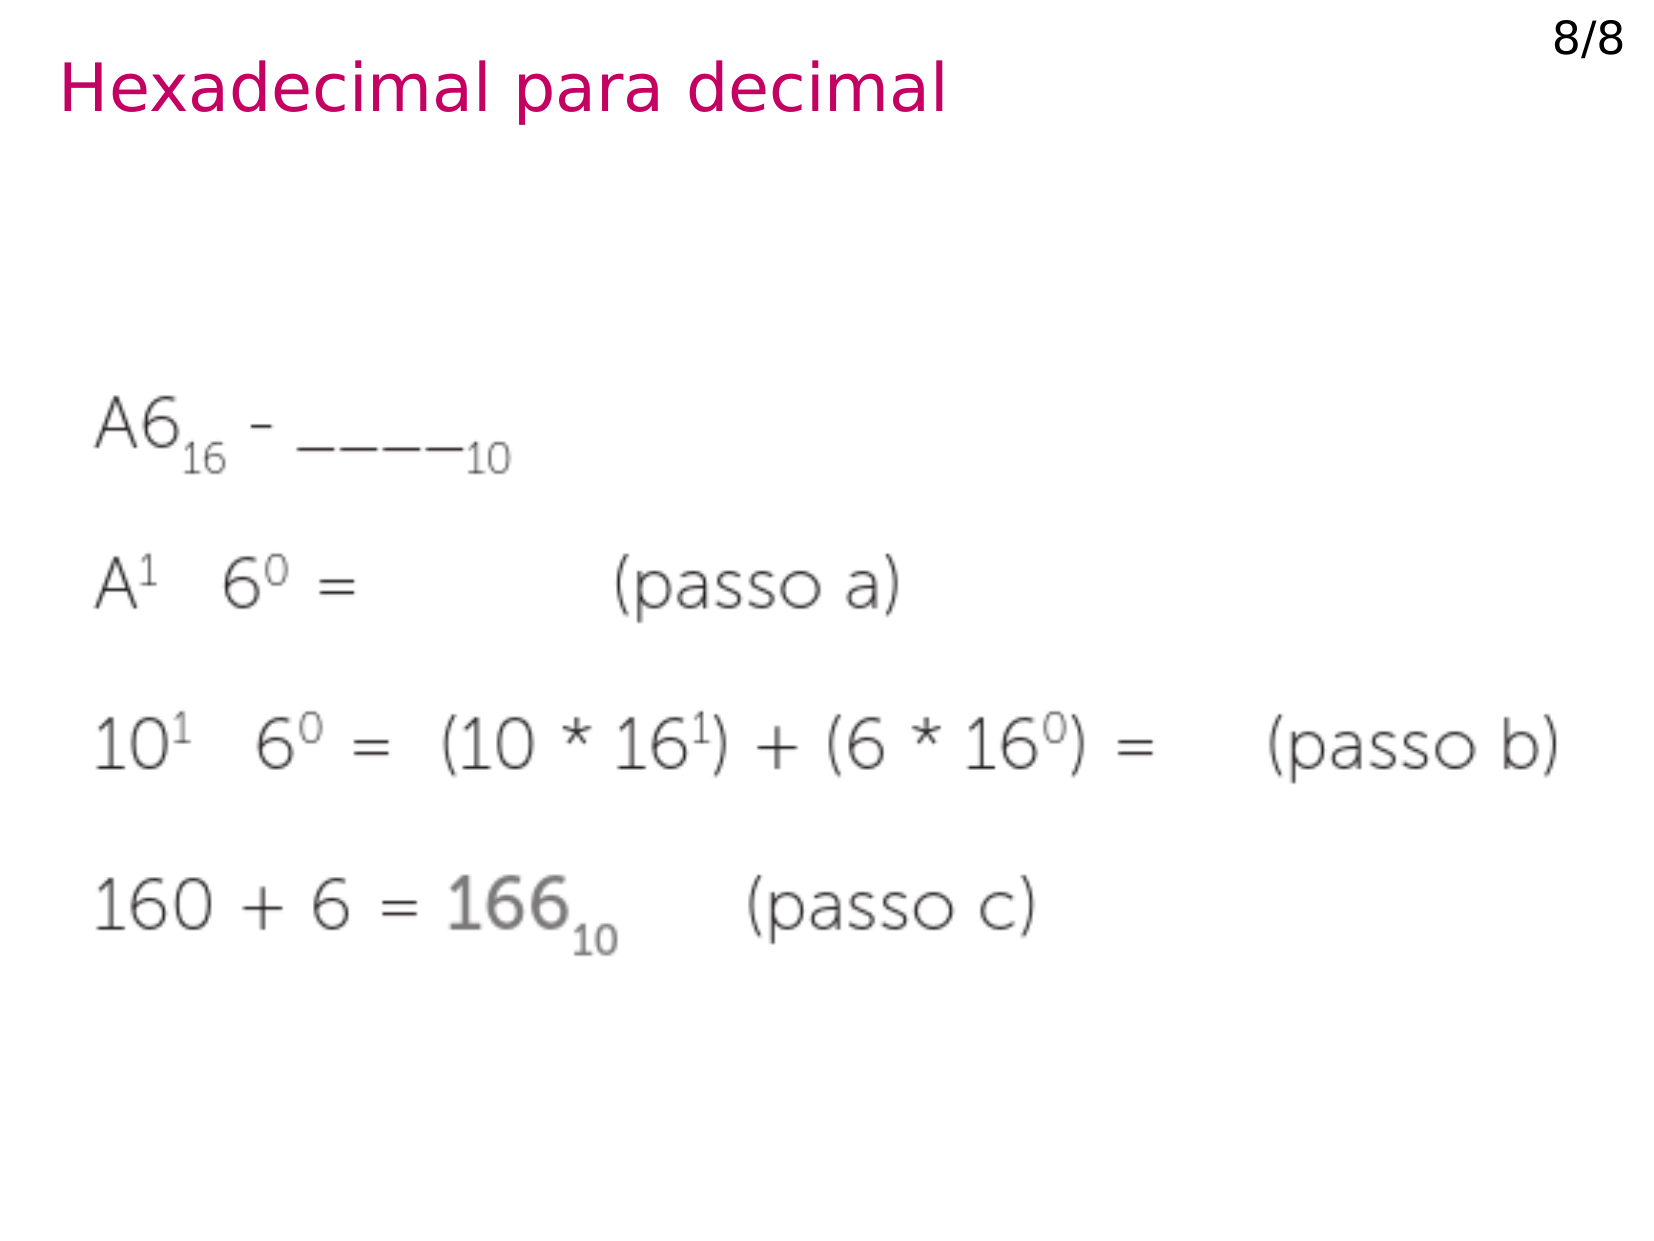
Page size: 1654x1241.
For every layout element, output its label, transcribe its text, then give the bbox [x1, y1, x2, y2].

picture [83, 377, 1571, 985]
title Hexadecimal para decimal [59, 29, 1625, 148]
